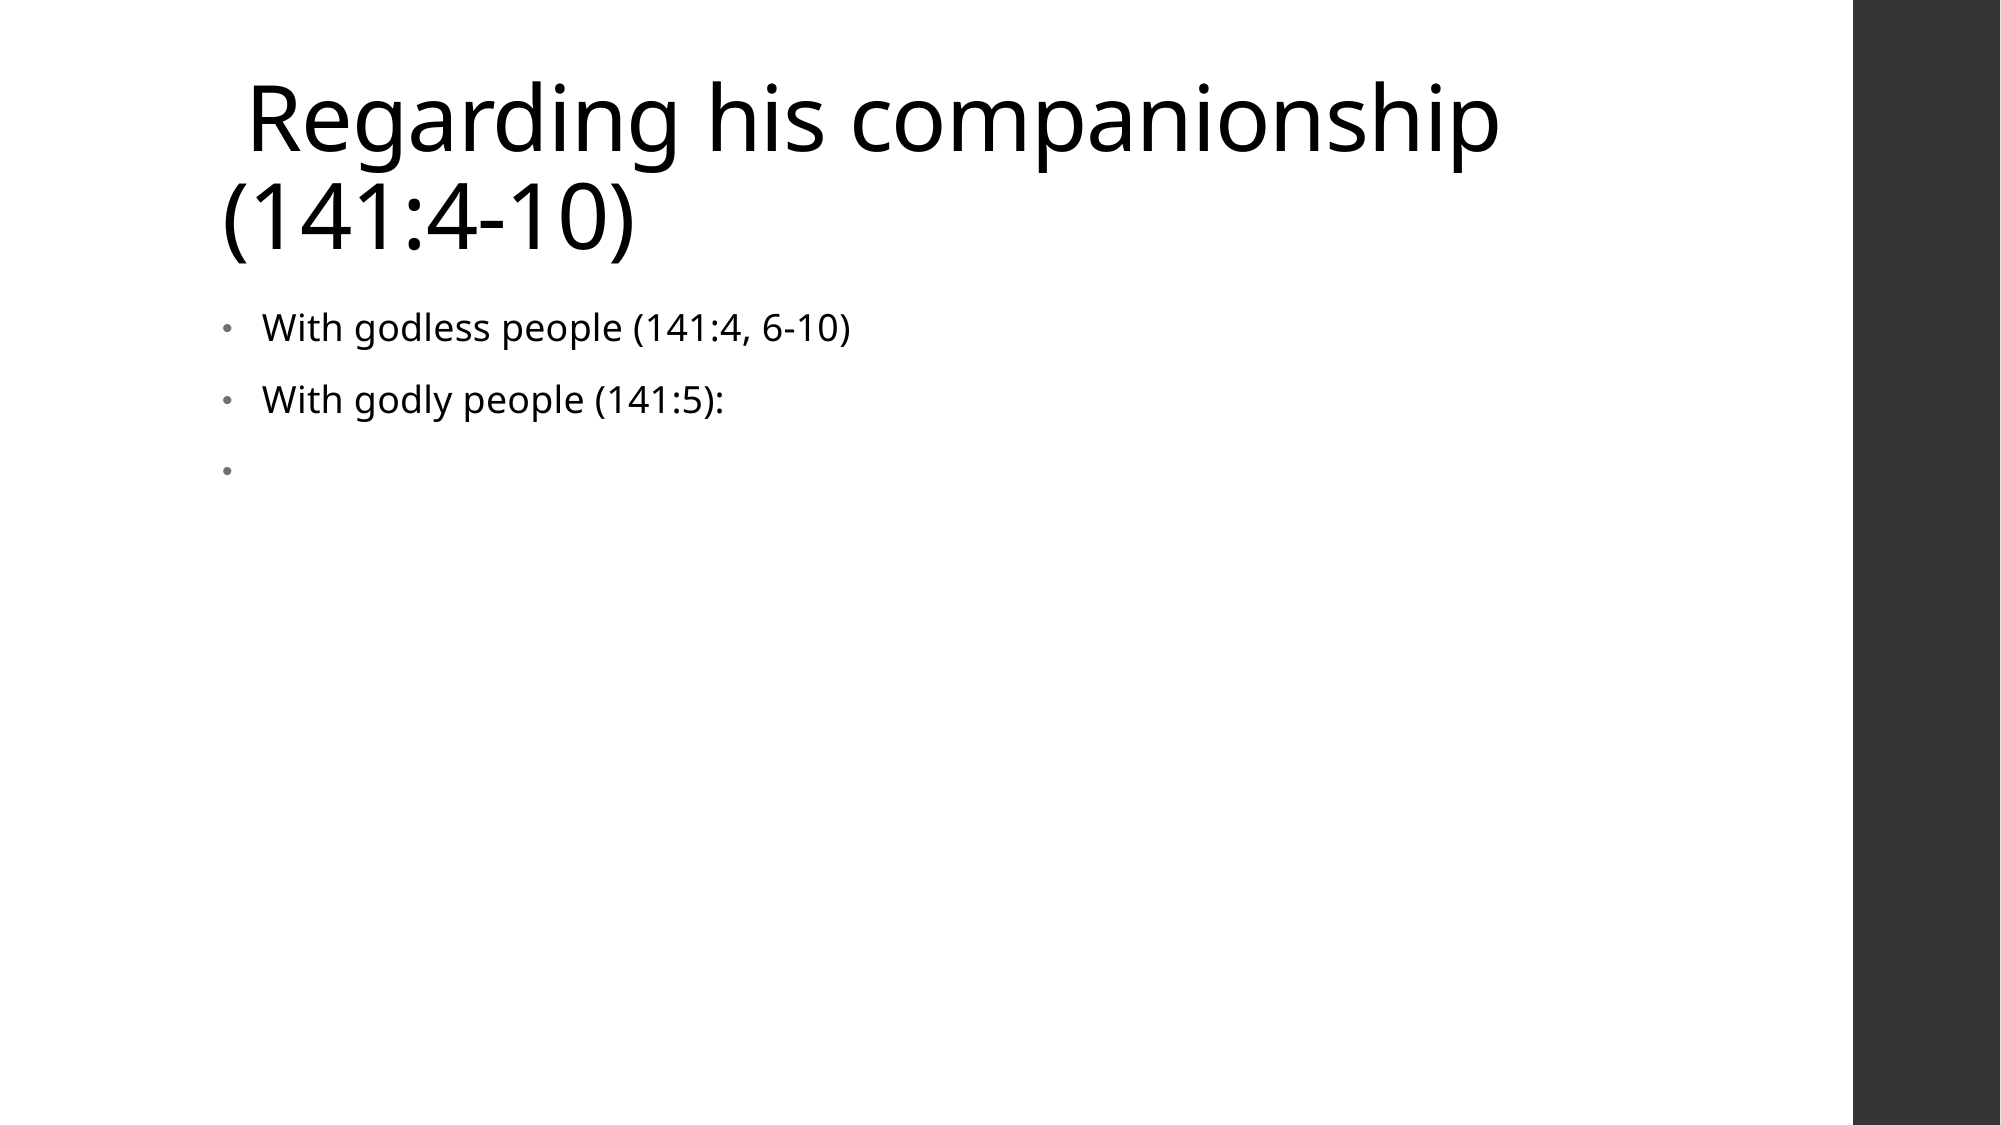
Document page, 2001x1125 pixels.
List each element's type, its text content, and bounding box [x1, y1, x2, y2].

list With godless people (141:4, 6-10) With godly people (141:5): [206, 299, 1617, 1014]
title Regarding his companionship (141:4-10) [206, 60, 1797, 278]
